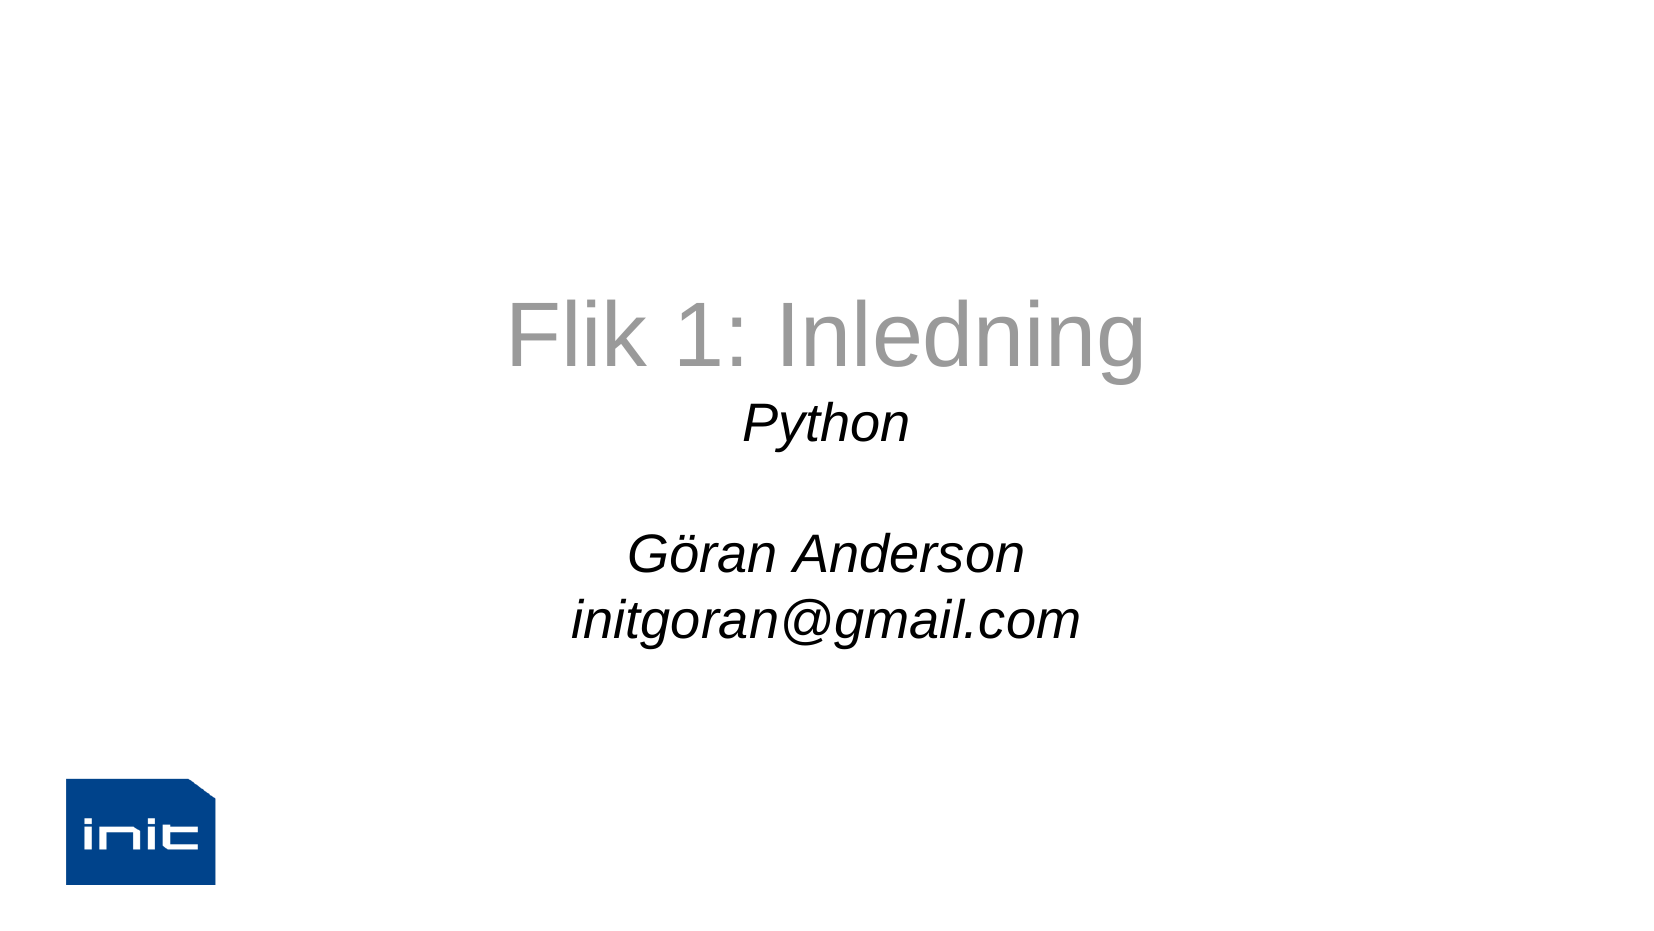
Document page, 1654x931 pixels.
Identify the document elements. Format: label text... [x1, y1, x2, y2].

title Flik 1: Inledning [165, 155, 1489, 392]
picture [66, 778, 216, 885]
text_box Python Göran Anderson initgoran@gmail.com [788, 602, 827, 631]
text_box Python Göran Anderson initgoran@gmail.com [165, 392, 1489, 631]
